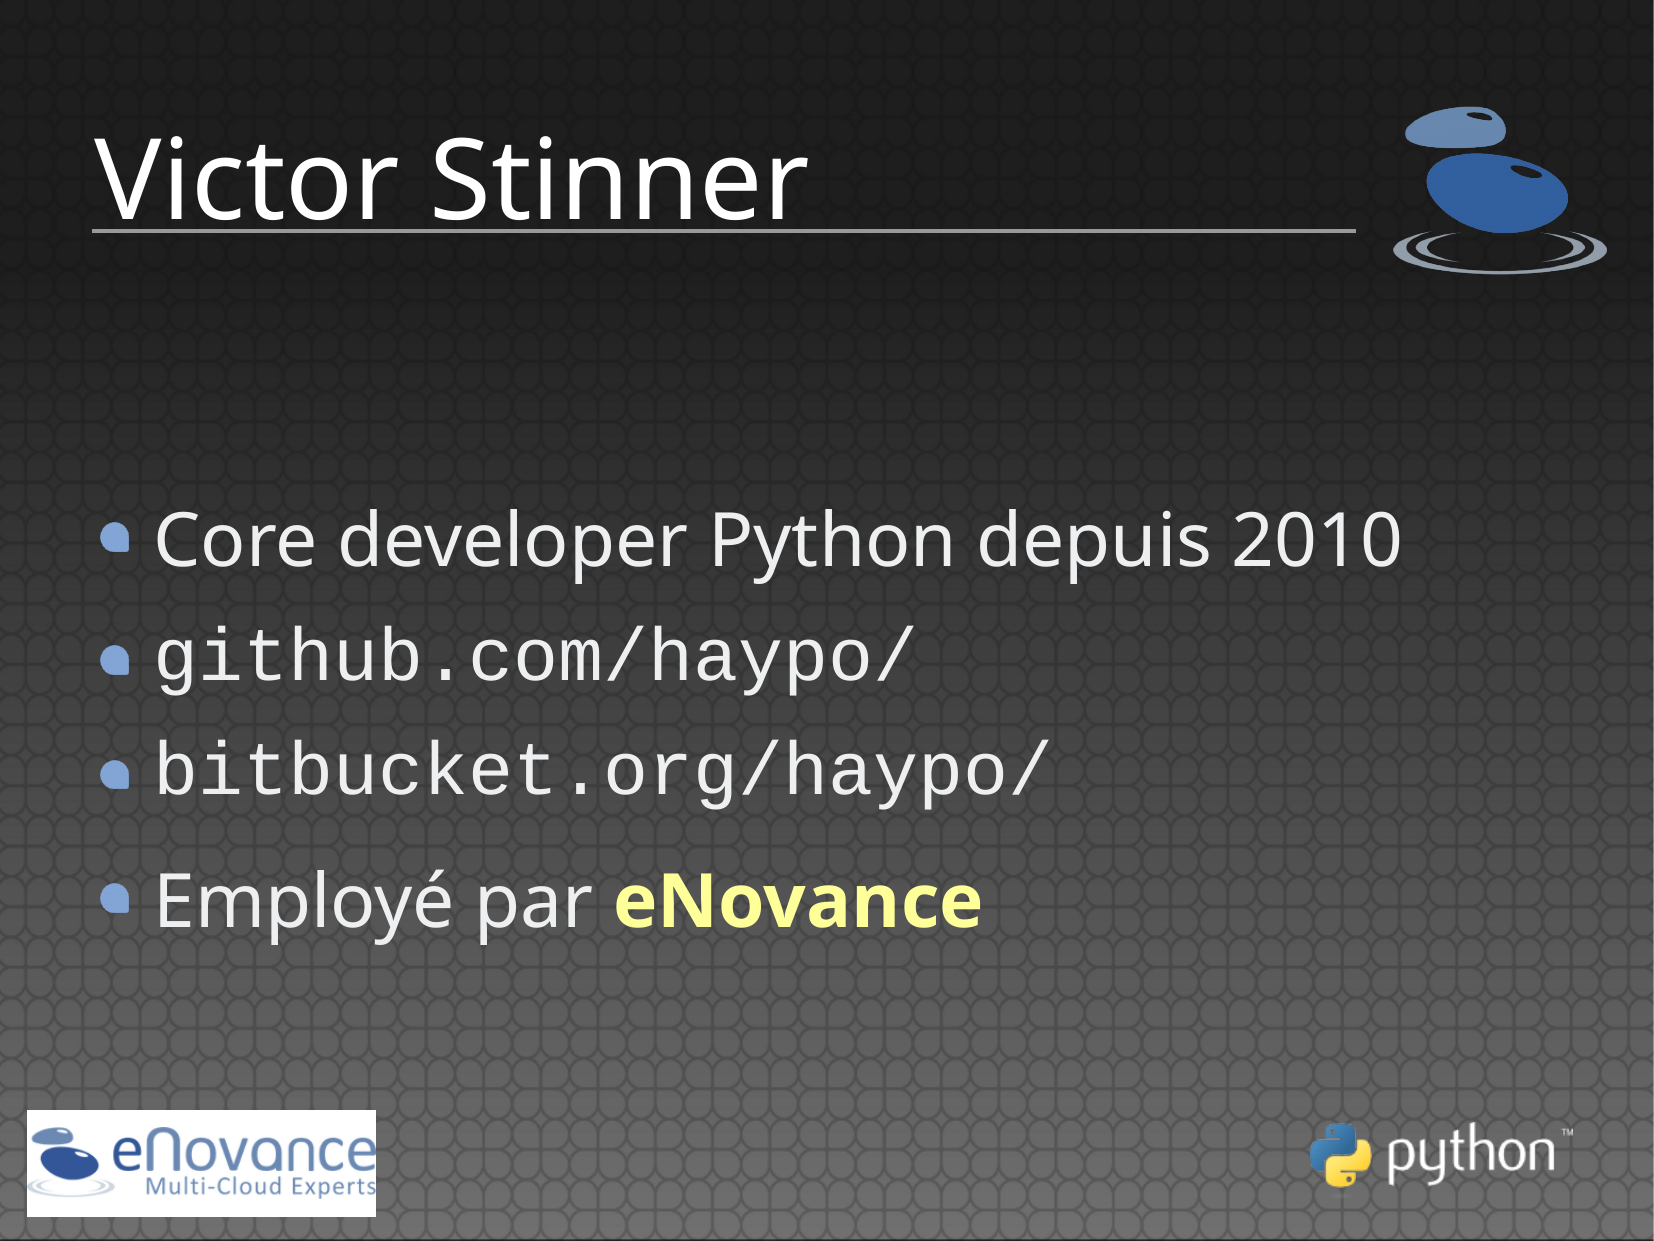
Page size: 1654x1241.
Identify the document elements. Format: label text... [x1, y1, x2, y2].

title Victor Stinner [94, 100, 1426, 251]
picture [0, 0, 1654, 1241]
list Core developer Python depuis 2010 github.com/haypo/ bitbucket.org/haypo/ Employé par eNovance [82, 354, 1571, 1094]
